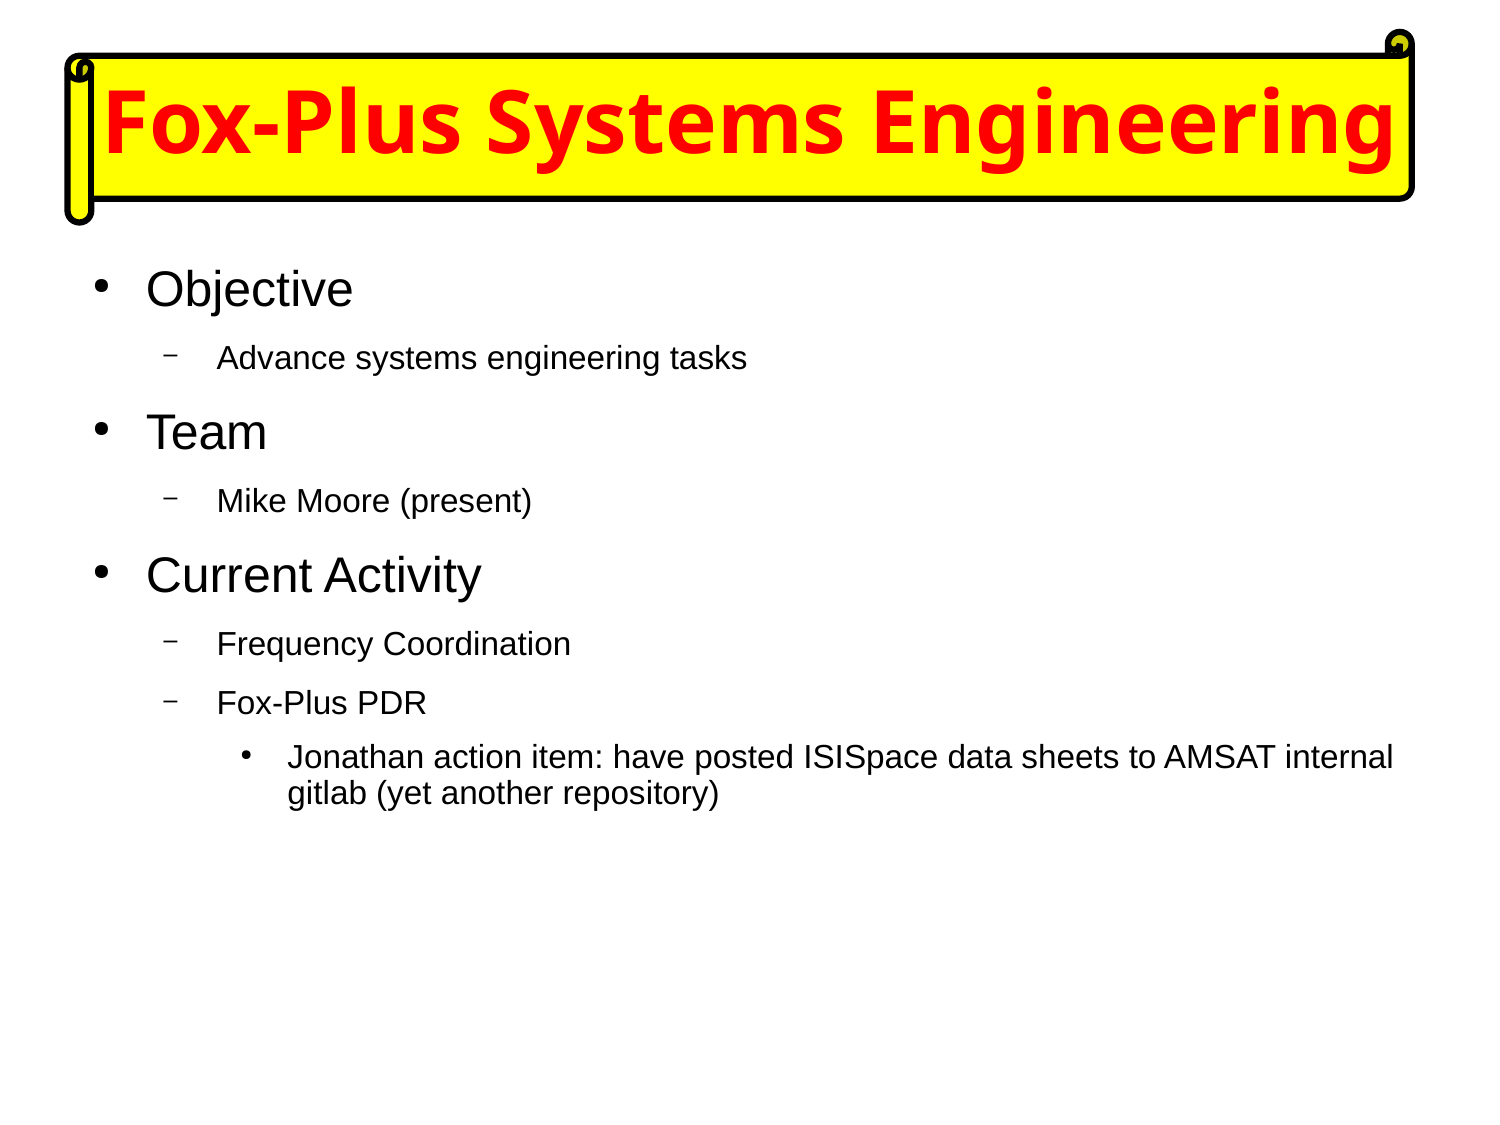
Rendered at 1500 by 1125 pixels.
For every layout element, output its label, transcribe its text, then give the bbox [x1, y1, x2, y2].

text_box [72, 31, 1412, 58]
text_box [67, 179, 1412, 223]
list Objective Advance systems engineering tasks Team Mike Moore (present) Current Activity Frequency Coordination Fox-Plus PDR Jonathan action item: have posted ISISpace data sheets to AMSAT internal gitlab (yet another repository) [75, 263, 1425, 916]
text_box Fox-Plus Systems Engineering [0, 58, 1500, 179]
